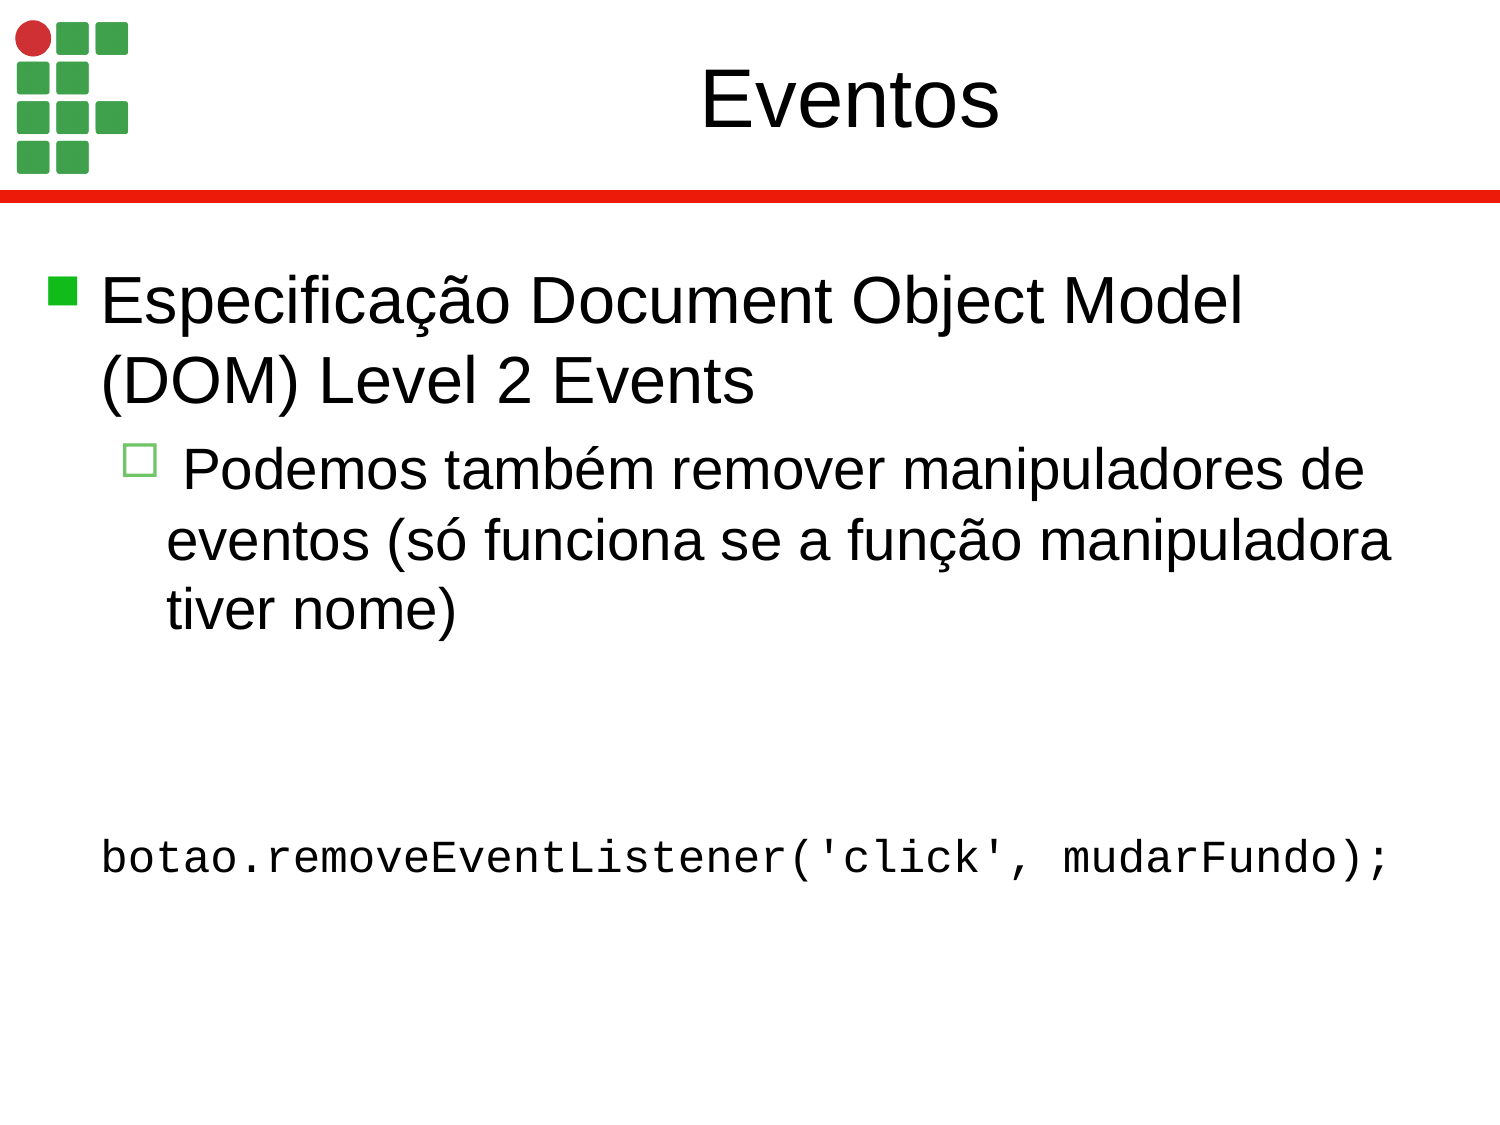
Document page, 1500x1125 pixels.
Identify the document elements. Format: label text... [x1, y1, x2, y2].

list Especificação Document Object Model (DOM) Level 2 Events Podemos também remover manipuladores de eventos (só funciona se a função manipuladora tiver nome) botao.removeEventListener('click', mudarFundo); [29, 207, 1471, 1087]
title Eventos [230, 0, 1471, 202]
picture [14, 16, 130, 178]
